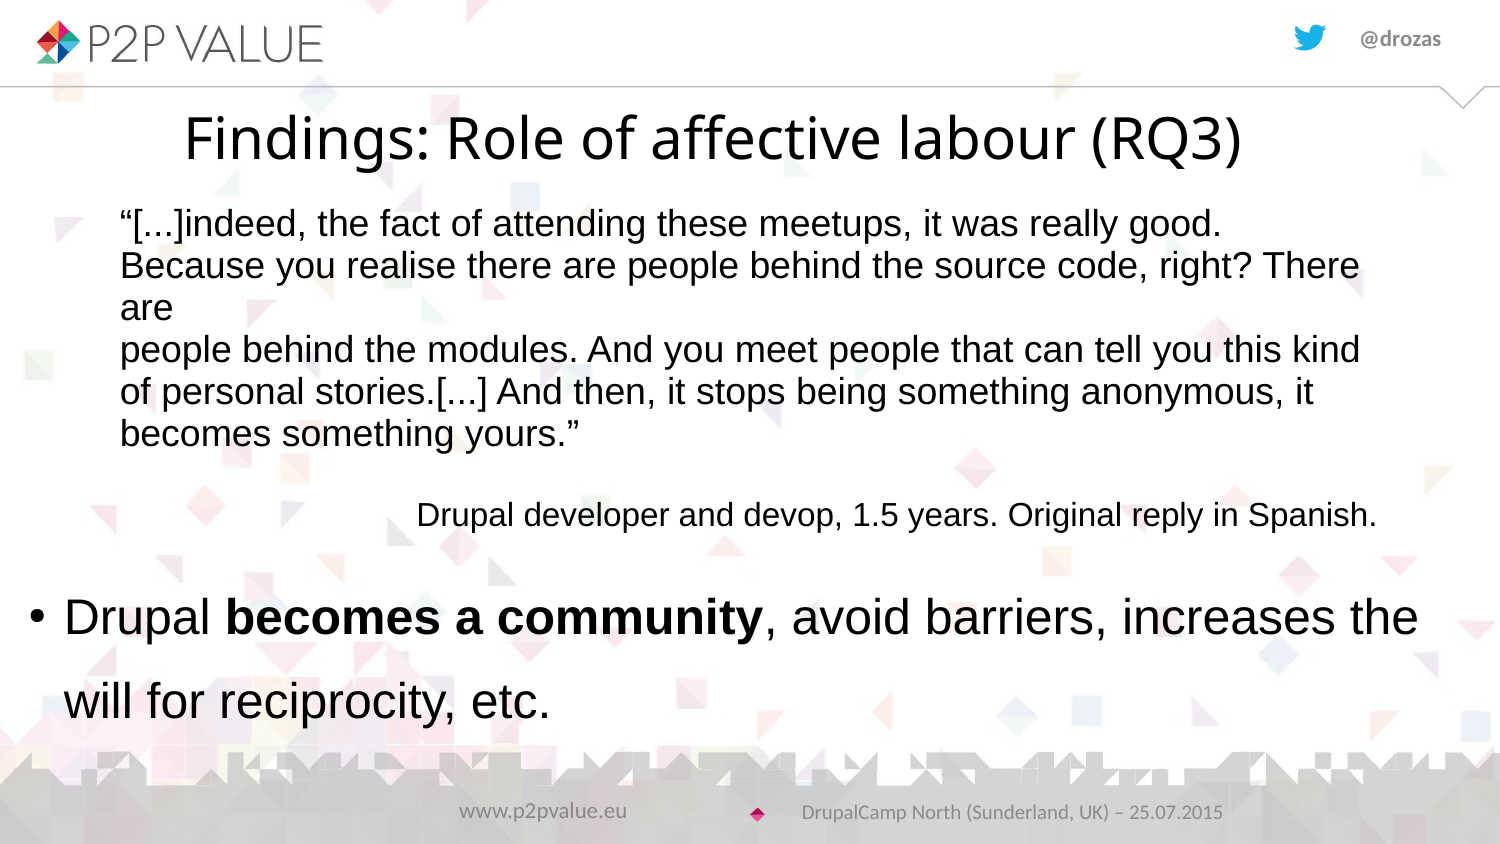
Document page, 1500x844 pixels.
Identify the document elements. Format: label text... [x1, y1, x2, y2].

text_box www.p2pvalue.eu [453, 789, 672, 829]
text_box Drupal becomes a community, avoid barriers, increases the will for reciprocity, etc. [15, 555, 1496, 844]
text_box @drozas [1333, 15, 1455, 60]
picture [0, 0, 1500, 844]
text_box “[...]indeed, the fact of attending these meetups, it was really good. Because you realise there are people behind the source code, right? There are people behind the modules. And you meet people that can tell you this kind of personal stories.[...] And then, it stops being something anonymous, it becomes something yours.” Drupal developer and devop, 1.5 years. Original reply in Spanish. [105, 195, 1394, 504]
text_box DrupalCamp North (Sunderland, UK) – 25.07.2015 [788, 788, 1481, 834]
title Findings: Role of affective labour (RQ3) [60, 92, 1366, 181]
